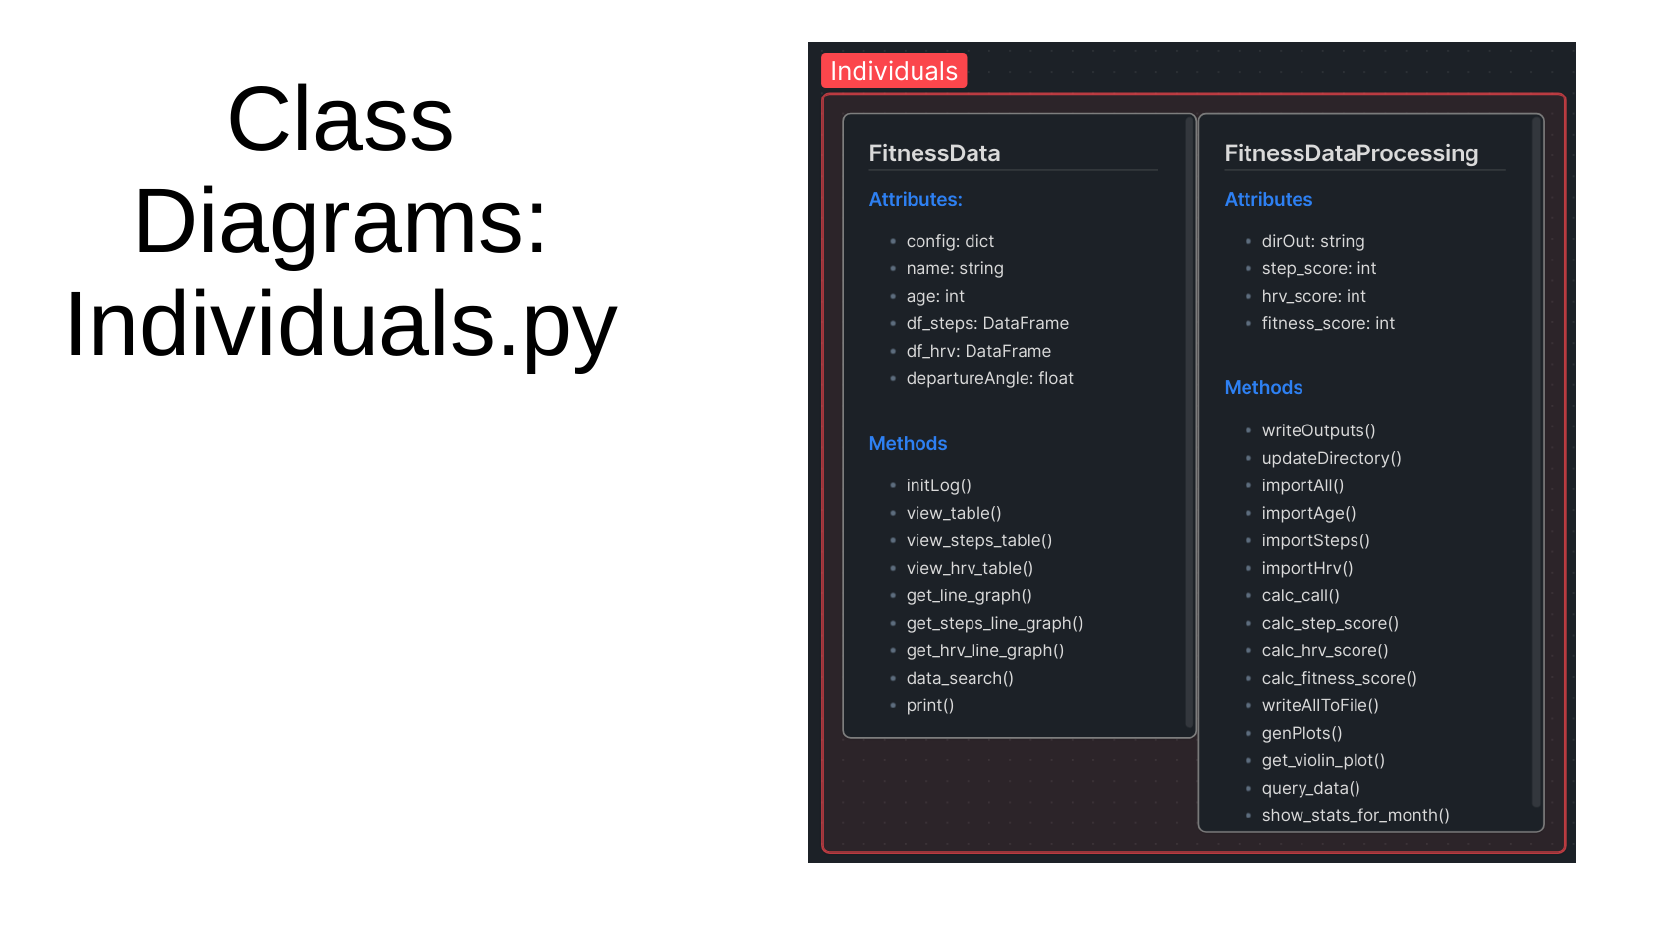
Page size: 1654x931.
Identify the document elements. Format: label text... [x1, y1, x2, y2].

picture [808, 42, 1576, 863]
title Class Diagrams: Individuals.py [45, 29, 638, 413]
